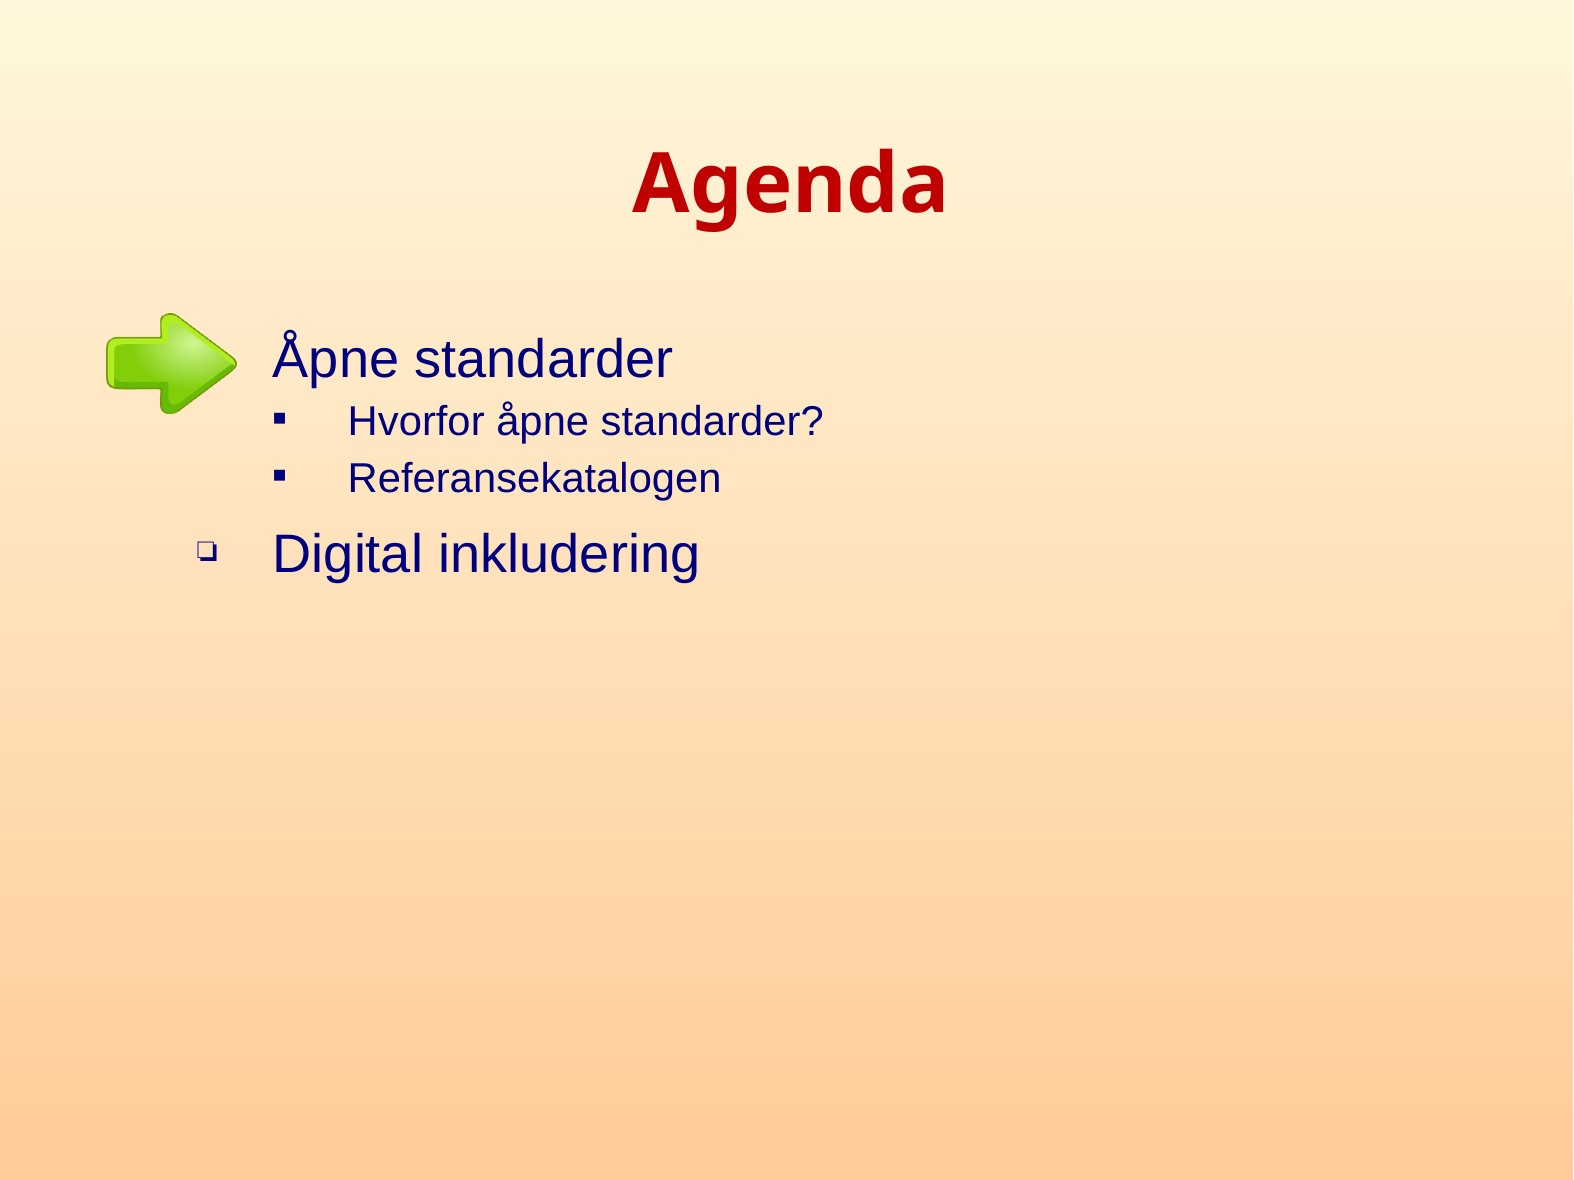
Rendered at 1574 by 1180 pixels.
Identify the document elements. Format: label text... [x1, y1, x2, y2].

title Agenda [39, 54, 1543, 309]
list Åpne standarder Hvorfor åpne standarder? Referansekatalogen Digital inkludering [197, 334, 1574, 1169]
picture [106, 313, 237, 414]
